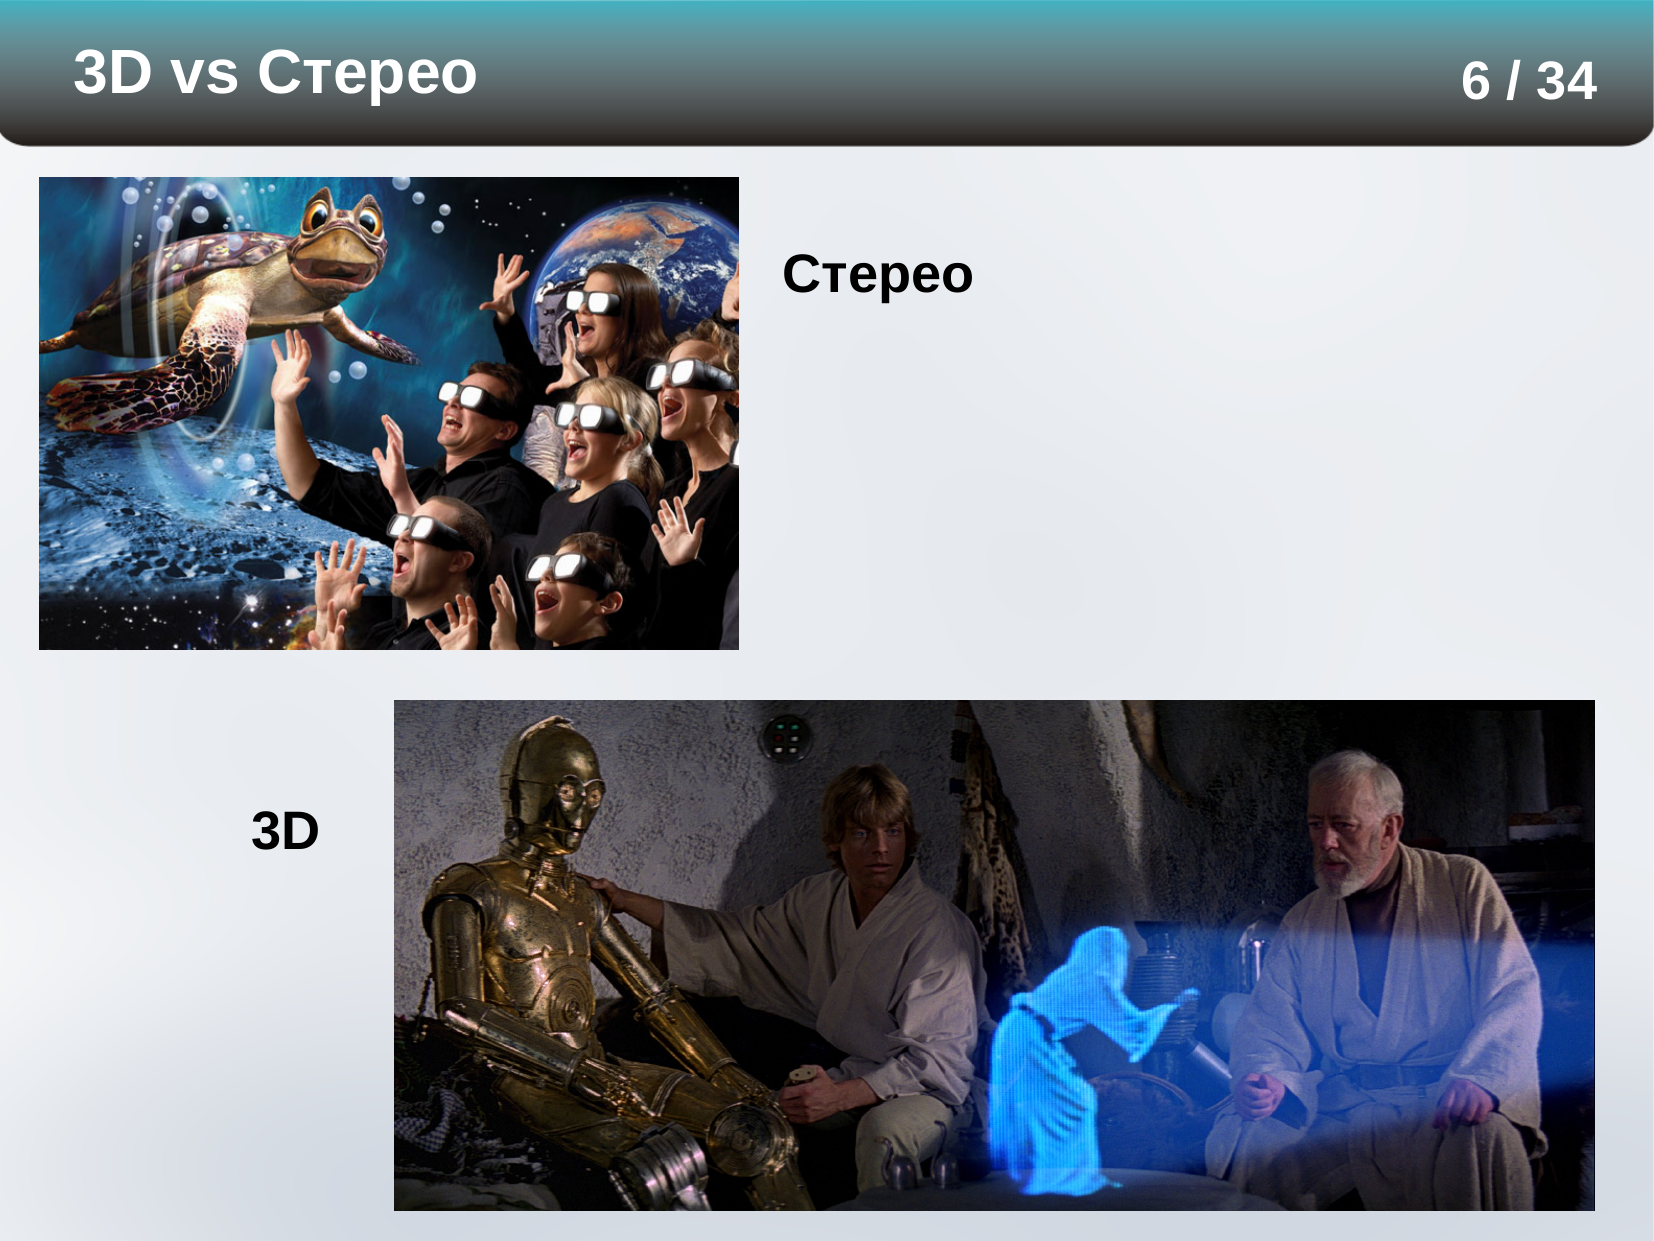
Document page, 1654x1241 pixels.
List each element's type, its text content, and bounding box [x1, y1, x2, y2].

text_box Стерео [767, 236, 1182, 312]
text_box <номер> / 34 [1446, 42, 1654, 179]
text_box 3D vs Стерео [59, 29, 1359, 115]
text_box 3D [236, 792, 355, 869]
picture [0, 0, 1654, 1241]
